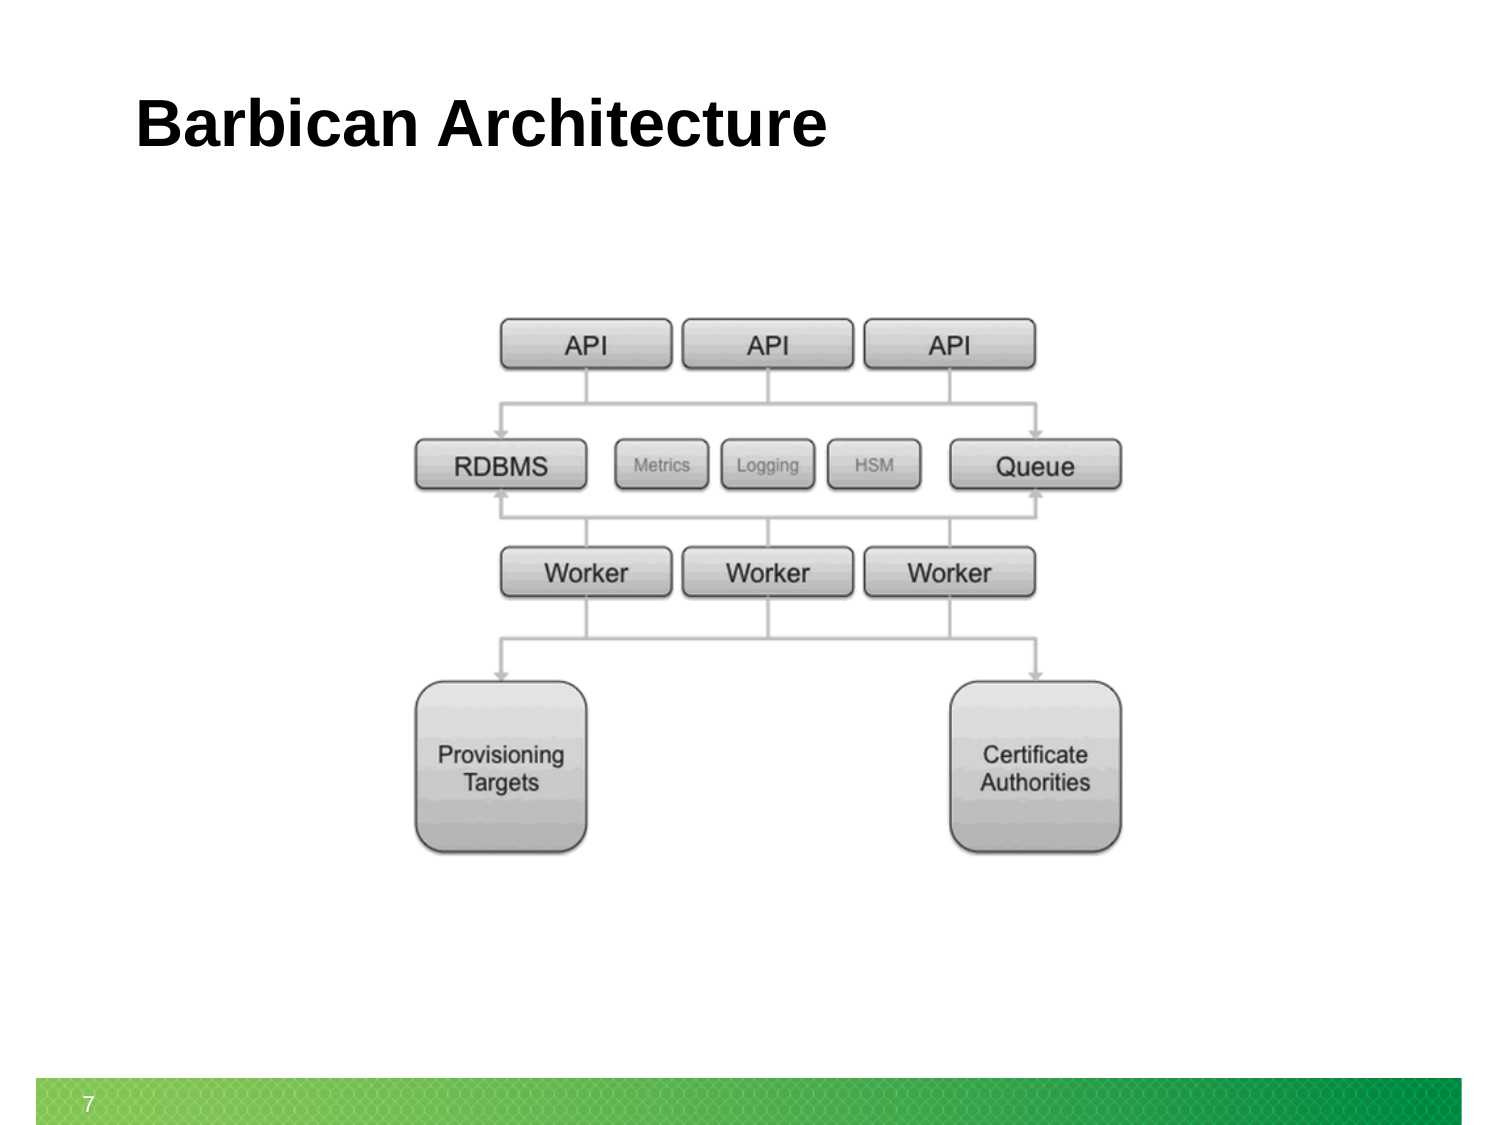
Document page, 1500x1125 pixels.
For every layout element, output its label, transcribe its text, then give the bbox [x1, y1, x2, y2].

picture [36, 1078, 1462, 1125]
picture [295, 236, 1241, 945]
title Barbican Architecture [135, 41, 1372, 204]
